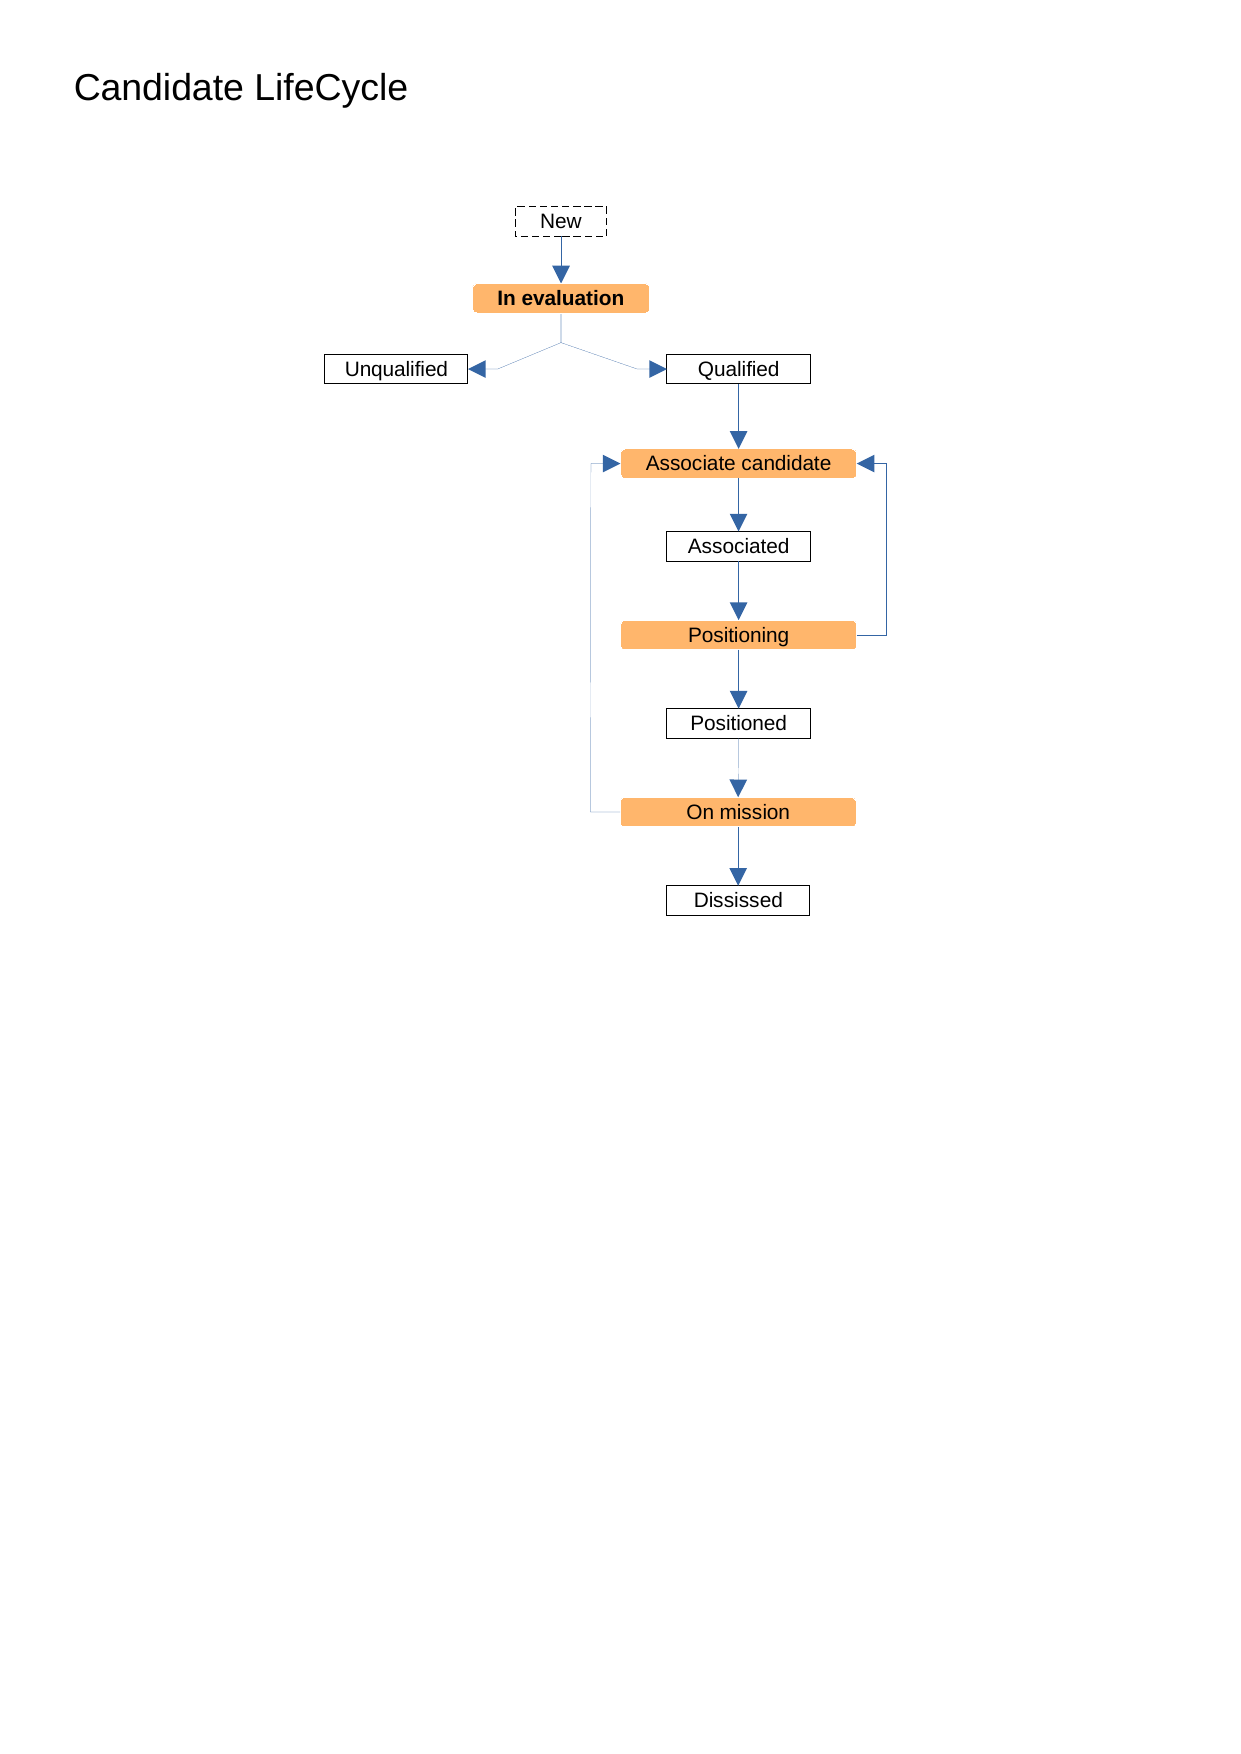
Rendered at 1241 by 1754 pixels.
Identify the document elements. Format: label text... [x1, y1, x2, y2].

text_box Positioned [666, 708, 811, 739]
text_box New [515, 206, 607, 237]
text_box Candidate LifeCycle [59, 59, 443, 116]
text_box Associated [666, 531, 811, 562]
text_box Dississed [666, 885, 810, 916]
text_box Unqualified [324, 354, 468, 384]
text_box Qualified [666, 354, 811, 384]
text_box Positioning [620, 620, 857, 650]
text_box In evaluation [472, 283, 650, 314]
text_box On mission [620, 797, 857, 827]
text_box Associate candidate [620, 448, 857, 479]
